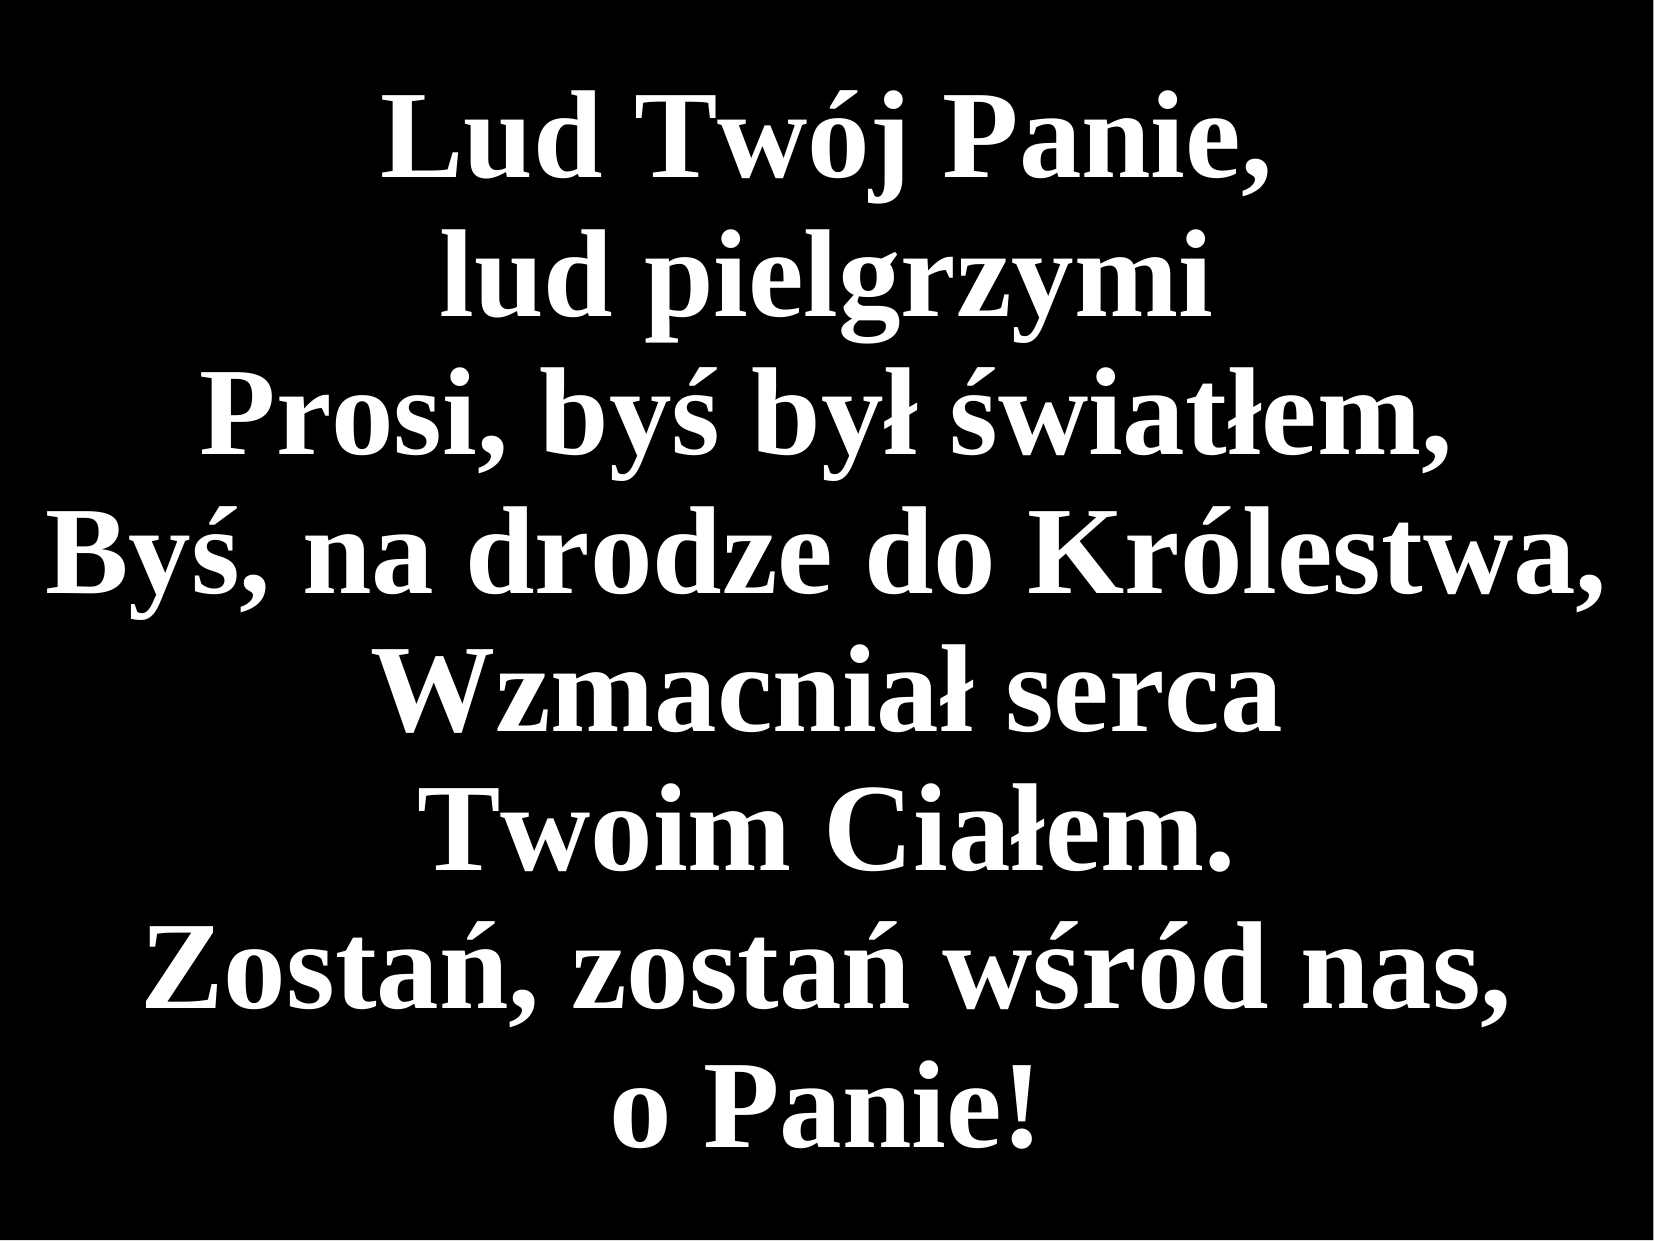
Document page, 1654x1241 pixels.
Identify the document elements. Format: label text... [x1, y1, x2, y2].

title Lud Twój Panie, lud pielgrzymi Prosi, byś był światłem, Byś, na drodze do Królestwa, Wzmacniał serca Twoim Ciałem. Zostań, zostań wśród nas, o Panie! [0, 0, 1654, 1241]
